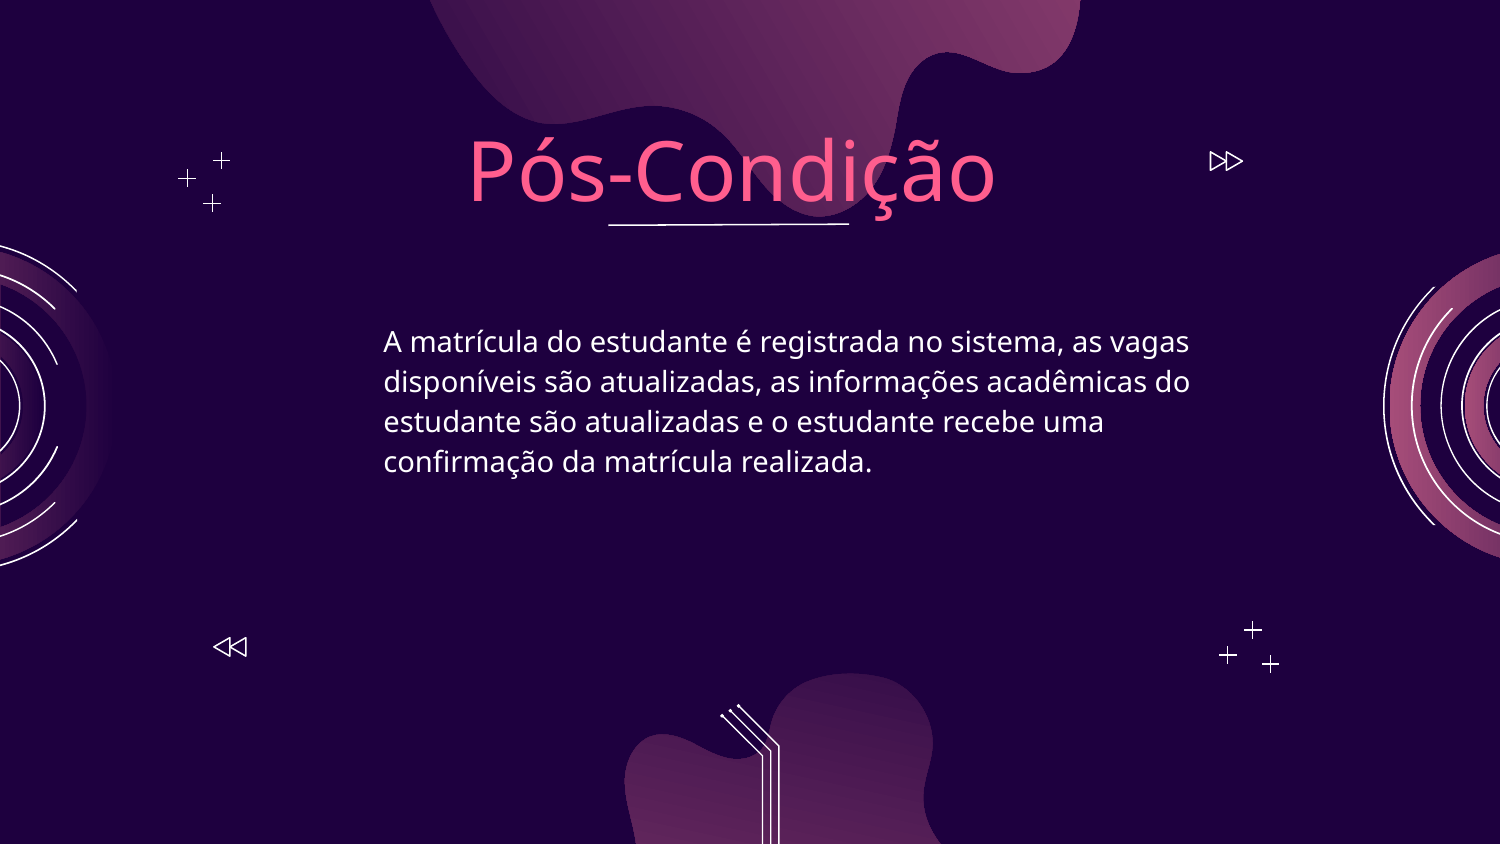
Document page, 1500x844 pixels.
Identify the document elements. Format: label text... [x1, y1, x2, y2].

text_box [178, 169, 196, 187]
text_box [203, 194, 221, 212]
text_box [1262, 655, 1279, 673]
subtitle A matrícula do estudante é registrada no sistema, as vagas disponíveis são atualizadas, as informações acadêmicas do estudante são atualizadas e o estudante recebe uma confirmação da matrícula realizada. [293, 0, 1207, 494]
text_box [736, 703, 780, 844]
text_box [1219, 646, 1237, 664]
text_box [720, 713, 764, 844]
text_box [1244, 621, 1262, 639]
text_box [213, 152, 230, 169]
text_box [728, 708, 772, 844]
